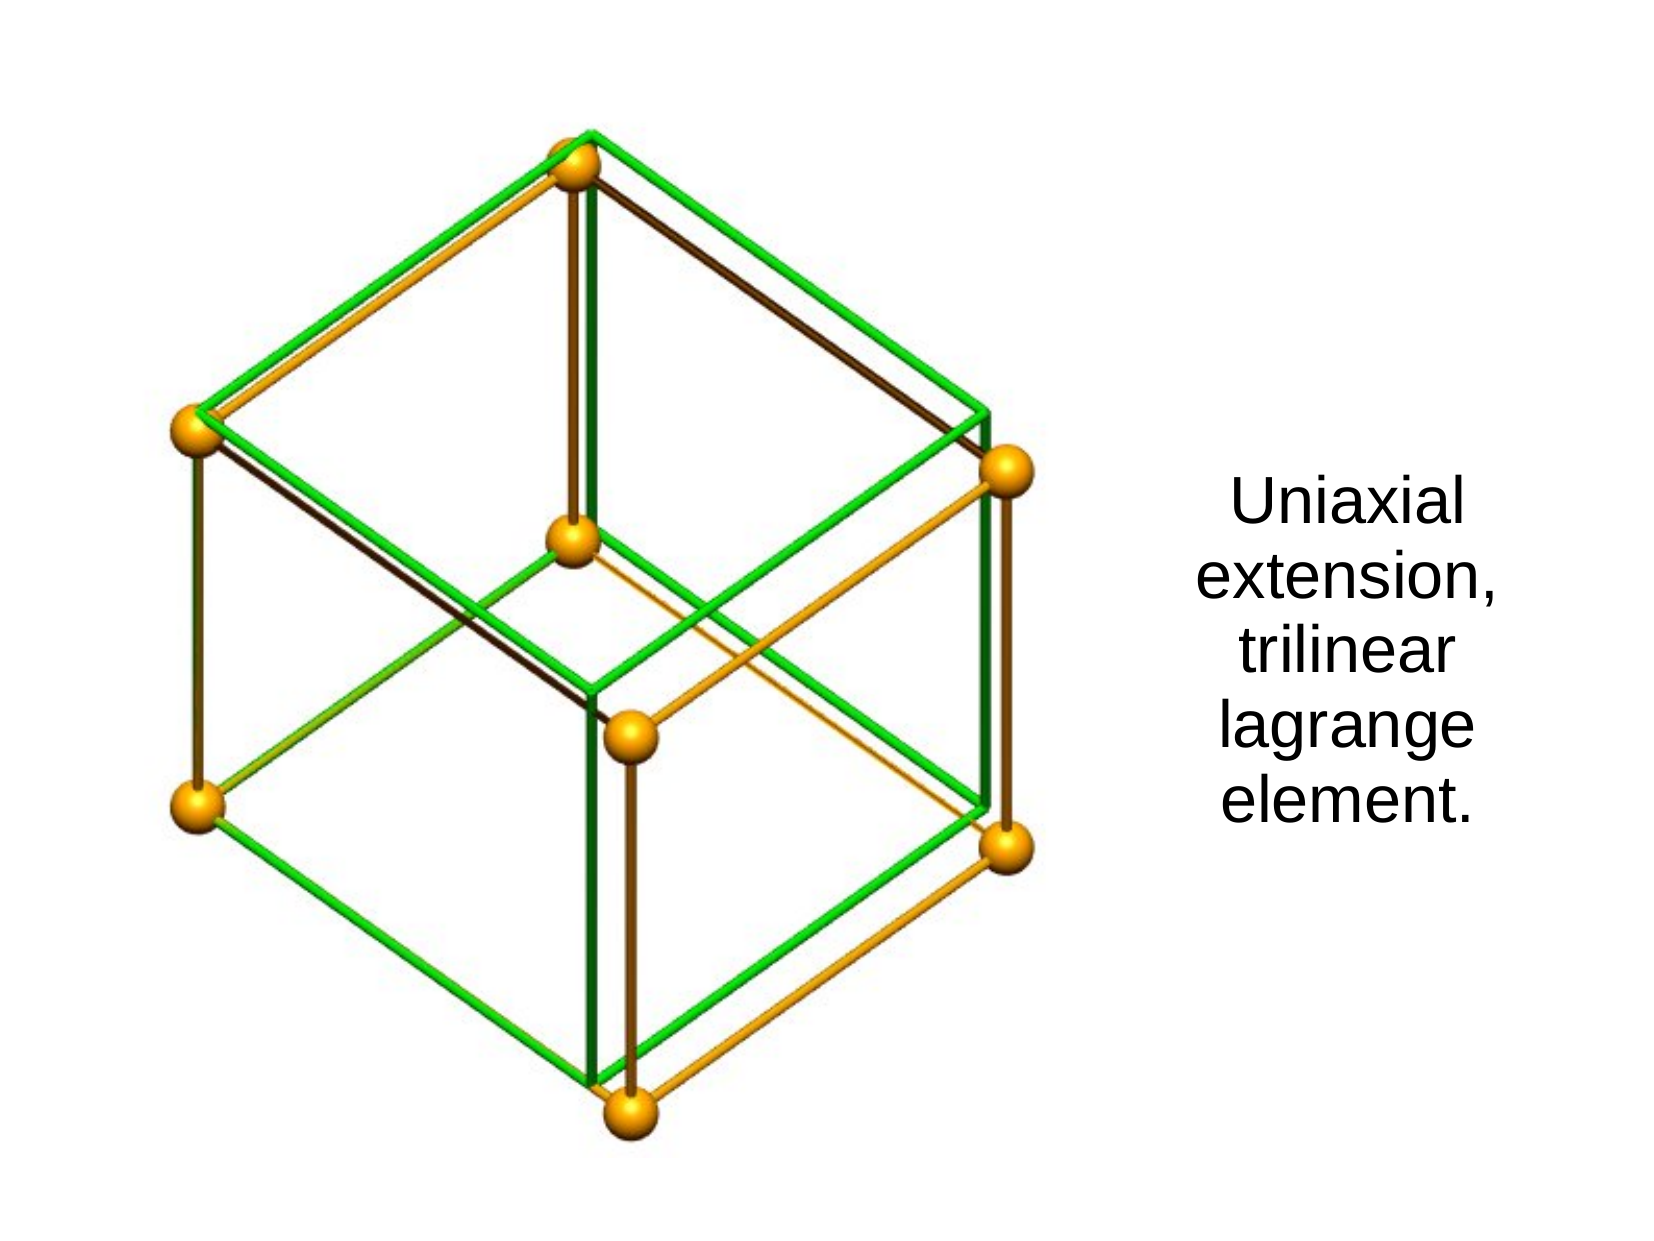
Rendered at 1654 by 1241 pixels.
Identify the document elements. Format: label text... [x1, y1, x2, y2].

subtitle Uniaxial extension, trilinear lagrange element. [1157, 290, 1538, 1010]
picture [79, 90, 1146, 1158]
